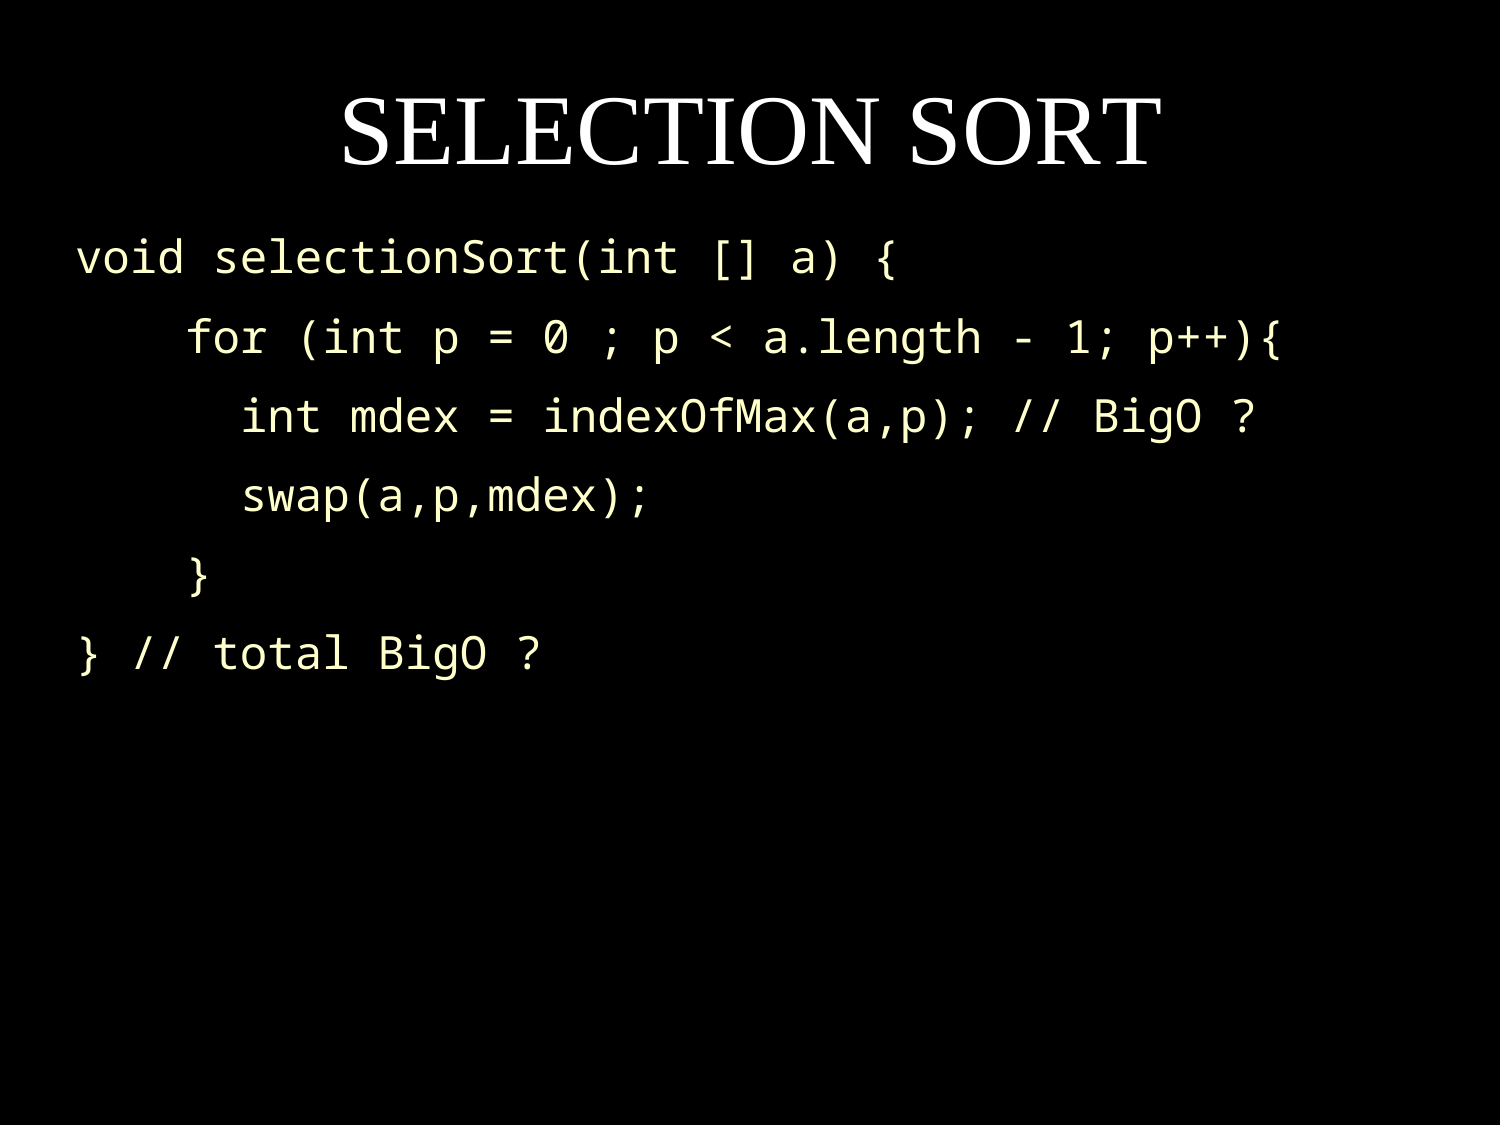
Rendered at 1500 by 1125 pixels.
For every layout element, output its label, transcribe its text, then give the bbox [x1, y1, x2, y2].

title SELECTION SORT [22, 37, 1480, 225]
list void selectionSort(int [] a) { for (int p = 0 ; p < a.length - 1; p++){ int mdex = indexOfMax(a,p); // BigO ? swap(a,p,mdex); } } // total BigO ? [75, 224, 1426, 1011]
